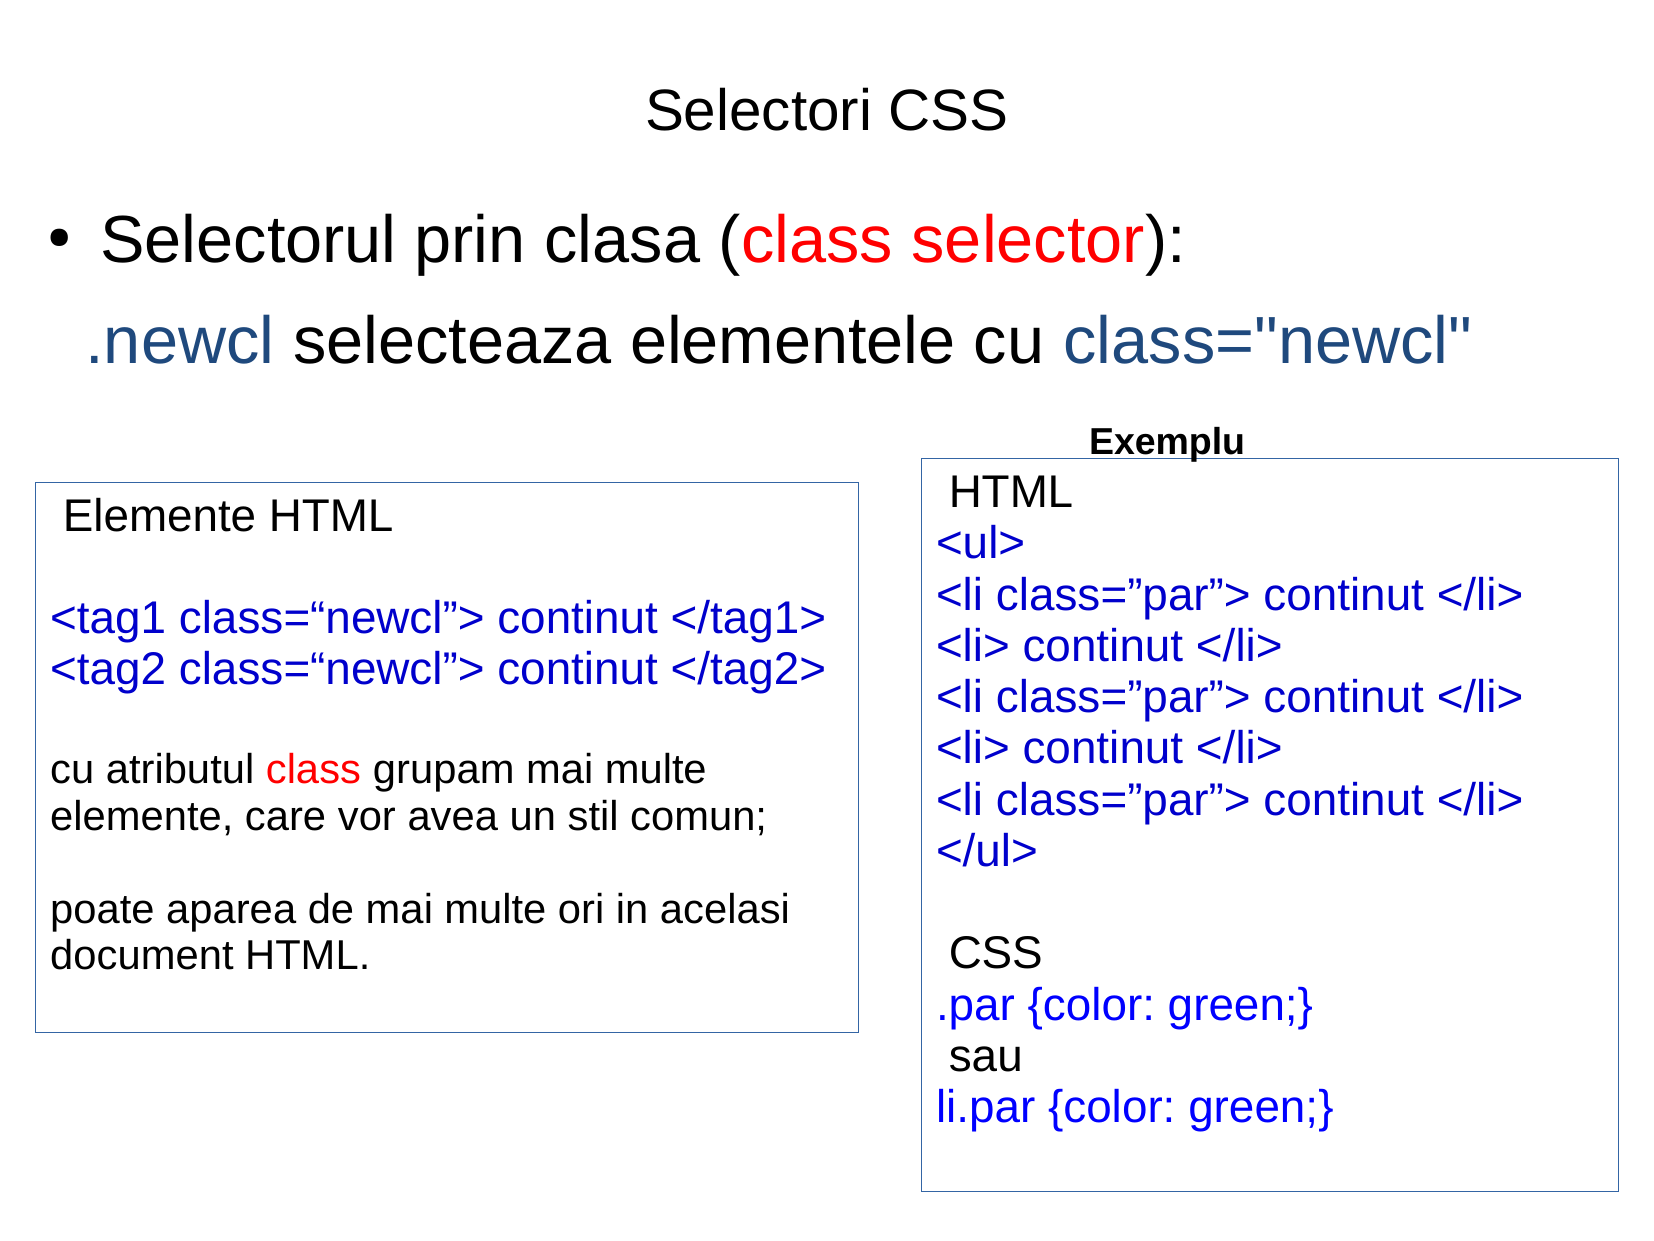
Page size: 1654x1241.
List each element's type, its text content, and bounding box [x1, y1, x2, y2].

text_box .newcl selecteaza elementele cu class="newcl" [33, 295, 1488, 385]
text_box Exemplu [1074, 413, 1261, 471]
title Selectori CSS [82, 19, 1571, 201]
text_box Elemente HTML <tag1 class=“newcl”> continut </tag1> <tag2 class=“newcl”> continut </tag2> cu atributul class grupam mai multe elemente, care vor avea un stil comun; poate aparea de mai multe ori in acelasi document HTML. [35, 482, 859, 1033]
text_box HTML <ul> <li class=”par”> continut </li> <li> continut </li> <li class=”par”> continut </li> <li> continut </li> <li class=”par”> continut </li> </ul> CSS .par {color: green;} sau li.par {color: green;} [921, 458, 1619, 1192]
list Selectorul prin clasa (class selector): [29, 201, 1518, 921]
